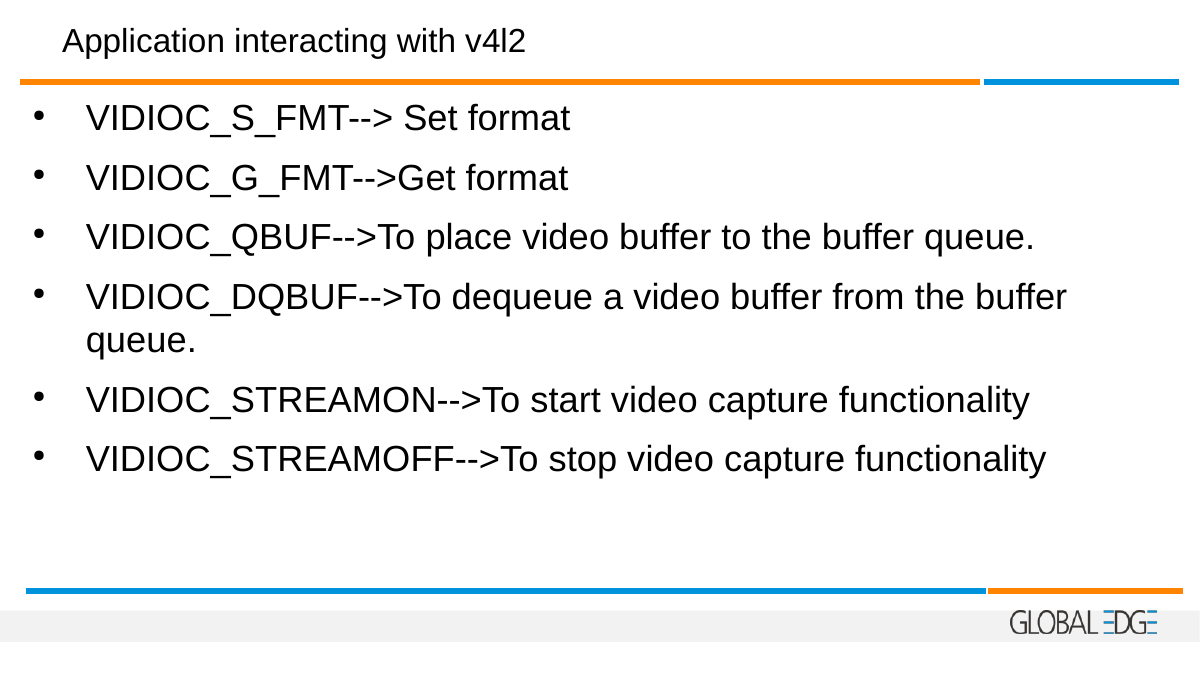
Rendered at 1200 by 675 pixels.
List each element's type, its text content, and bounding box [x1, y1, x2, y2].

picture [1010, 610, 1157, 634]
text_box Application interacting with v4l2 [11, 11, 848, 71]
text_box [0, 610, 1200, 642]
text_box VIDIOC_S_FMT--> Set format VIDIOC_G_FMT-->Get format VIDIOC_QBUF-->To place video buffer to the buffer queue. VIDIOC_DQBUF-->To dequeue a video buffer from the buffer queue. VIDIOC_STREAMON-->To start video capture functionality VIDIOC_STREAMOFF-->To stop video capture functionality [15, 94, 1182, 579]
